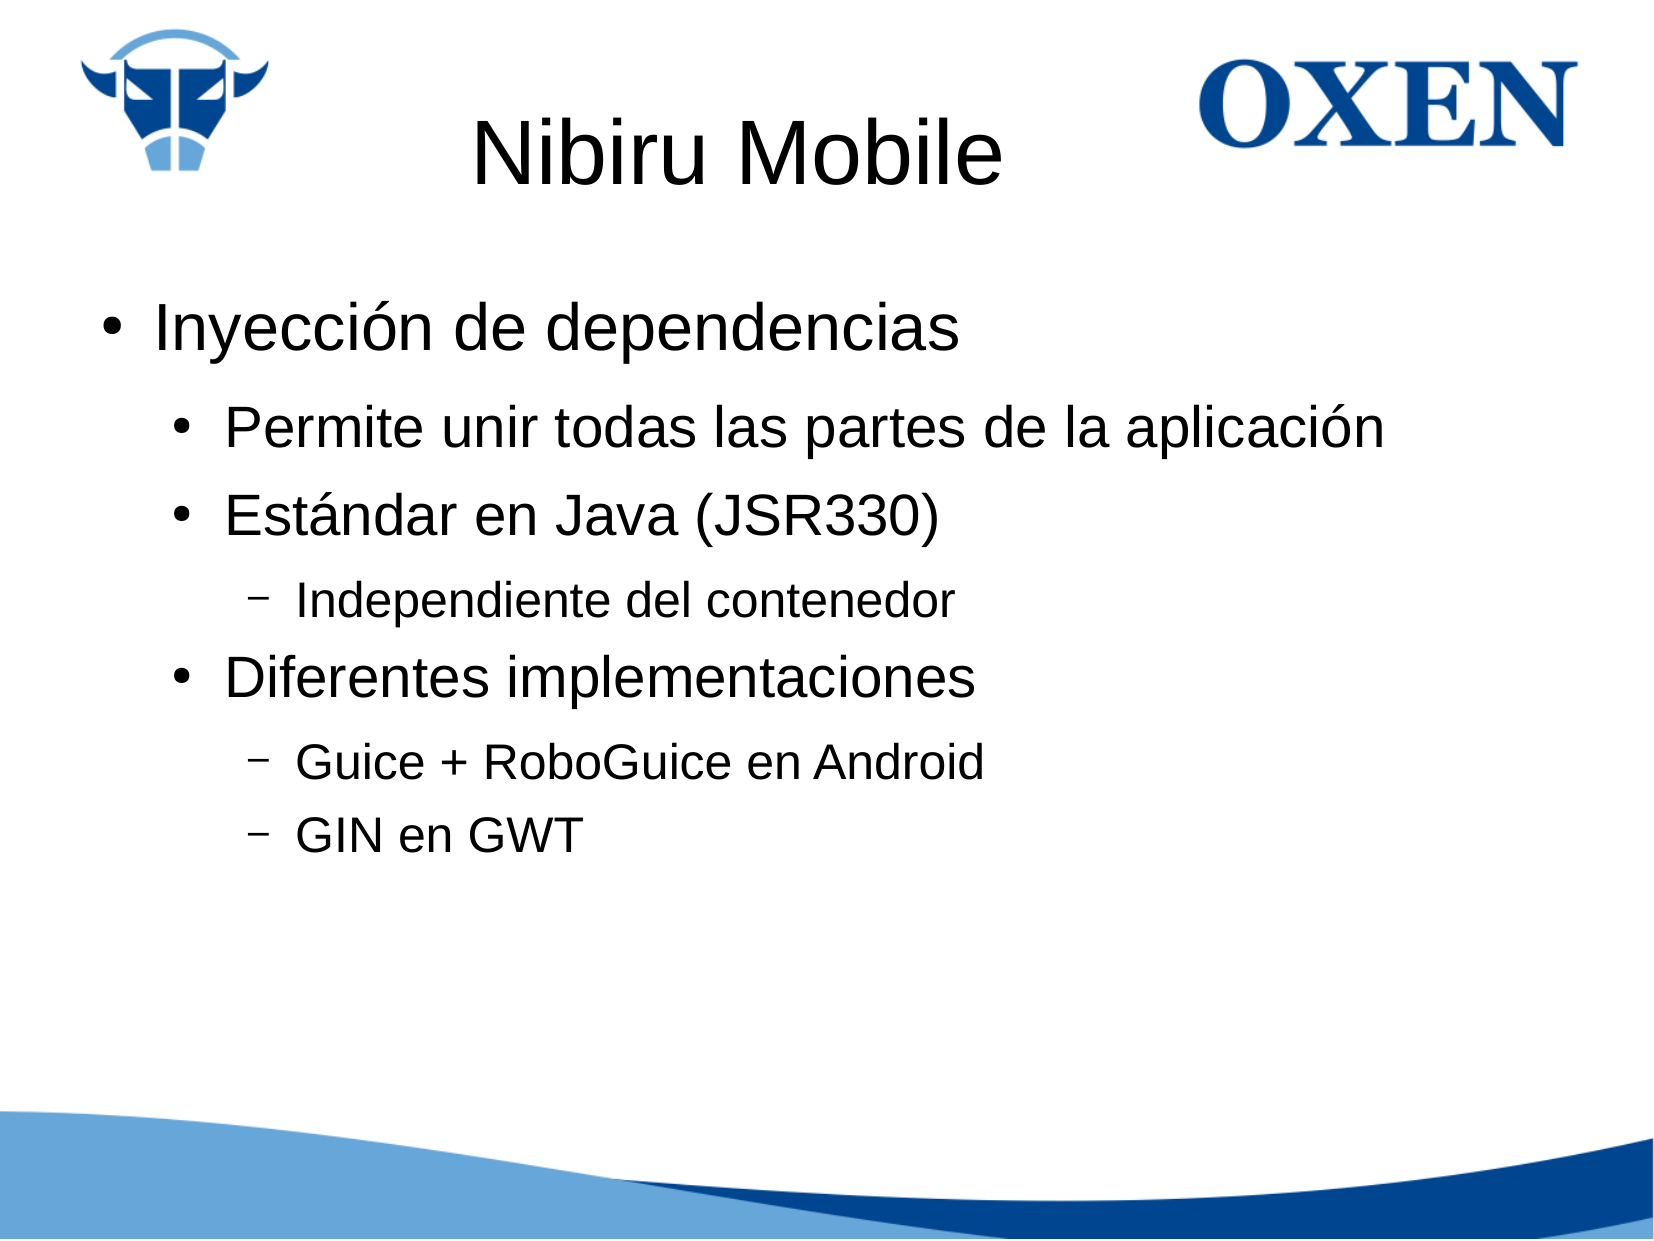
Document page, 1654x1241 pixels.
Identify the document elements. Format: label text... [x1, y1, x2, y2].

picture [0, 1104, 1654, 1239]
list Inyección de dependencias Permite unir todas las partes de la aplicación Estándar en Java (JSR330) Independiente del contenedor Diferentes implementaciones Guice + RoboGuice en Android GIN en GWT [82, 290, 1571, 1094]
title Nibiru Mobile [265, 56, 1211, 250]
picture [5, 11, 1654, 195]
